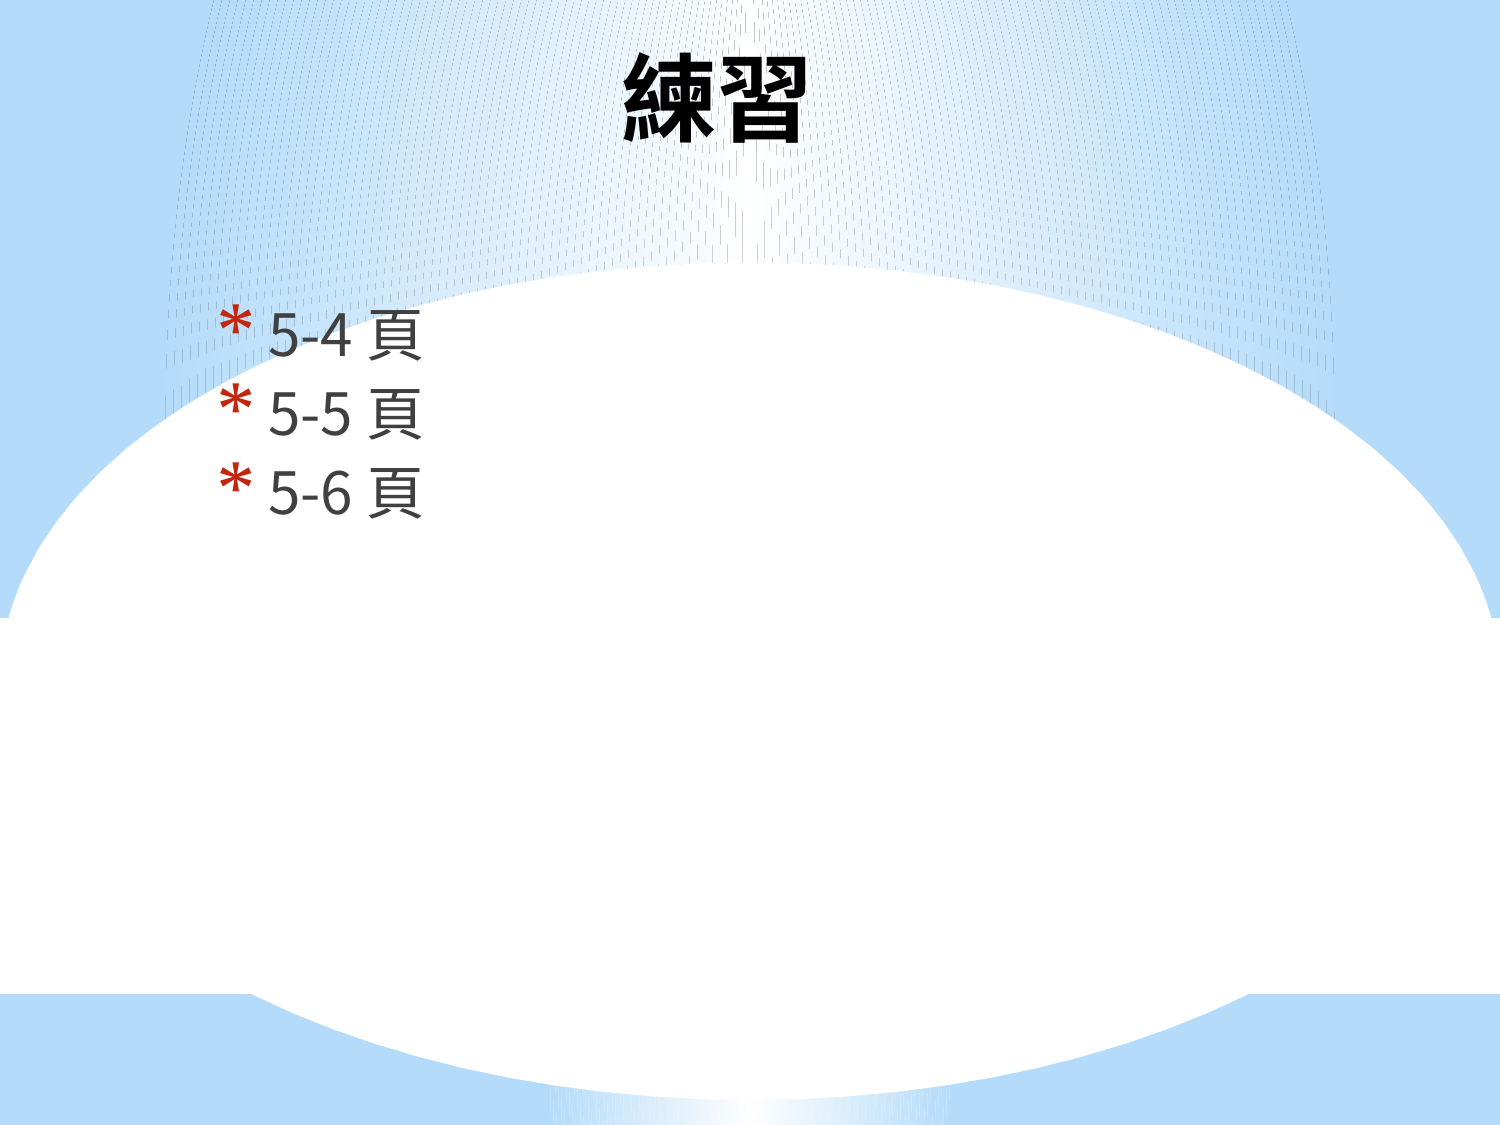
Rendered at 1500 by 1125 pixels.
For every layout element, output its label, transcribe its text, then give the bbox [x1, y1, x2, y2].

title 練習 [183, 30, 1252, 219]
list 5-4頁 5-5頁 5-6頁 [194, 290, 1400, 1047]
